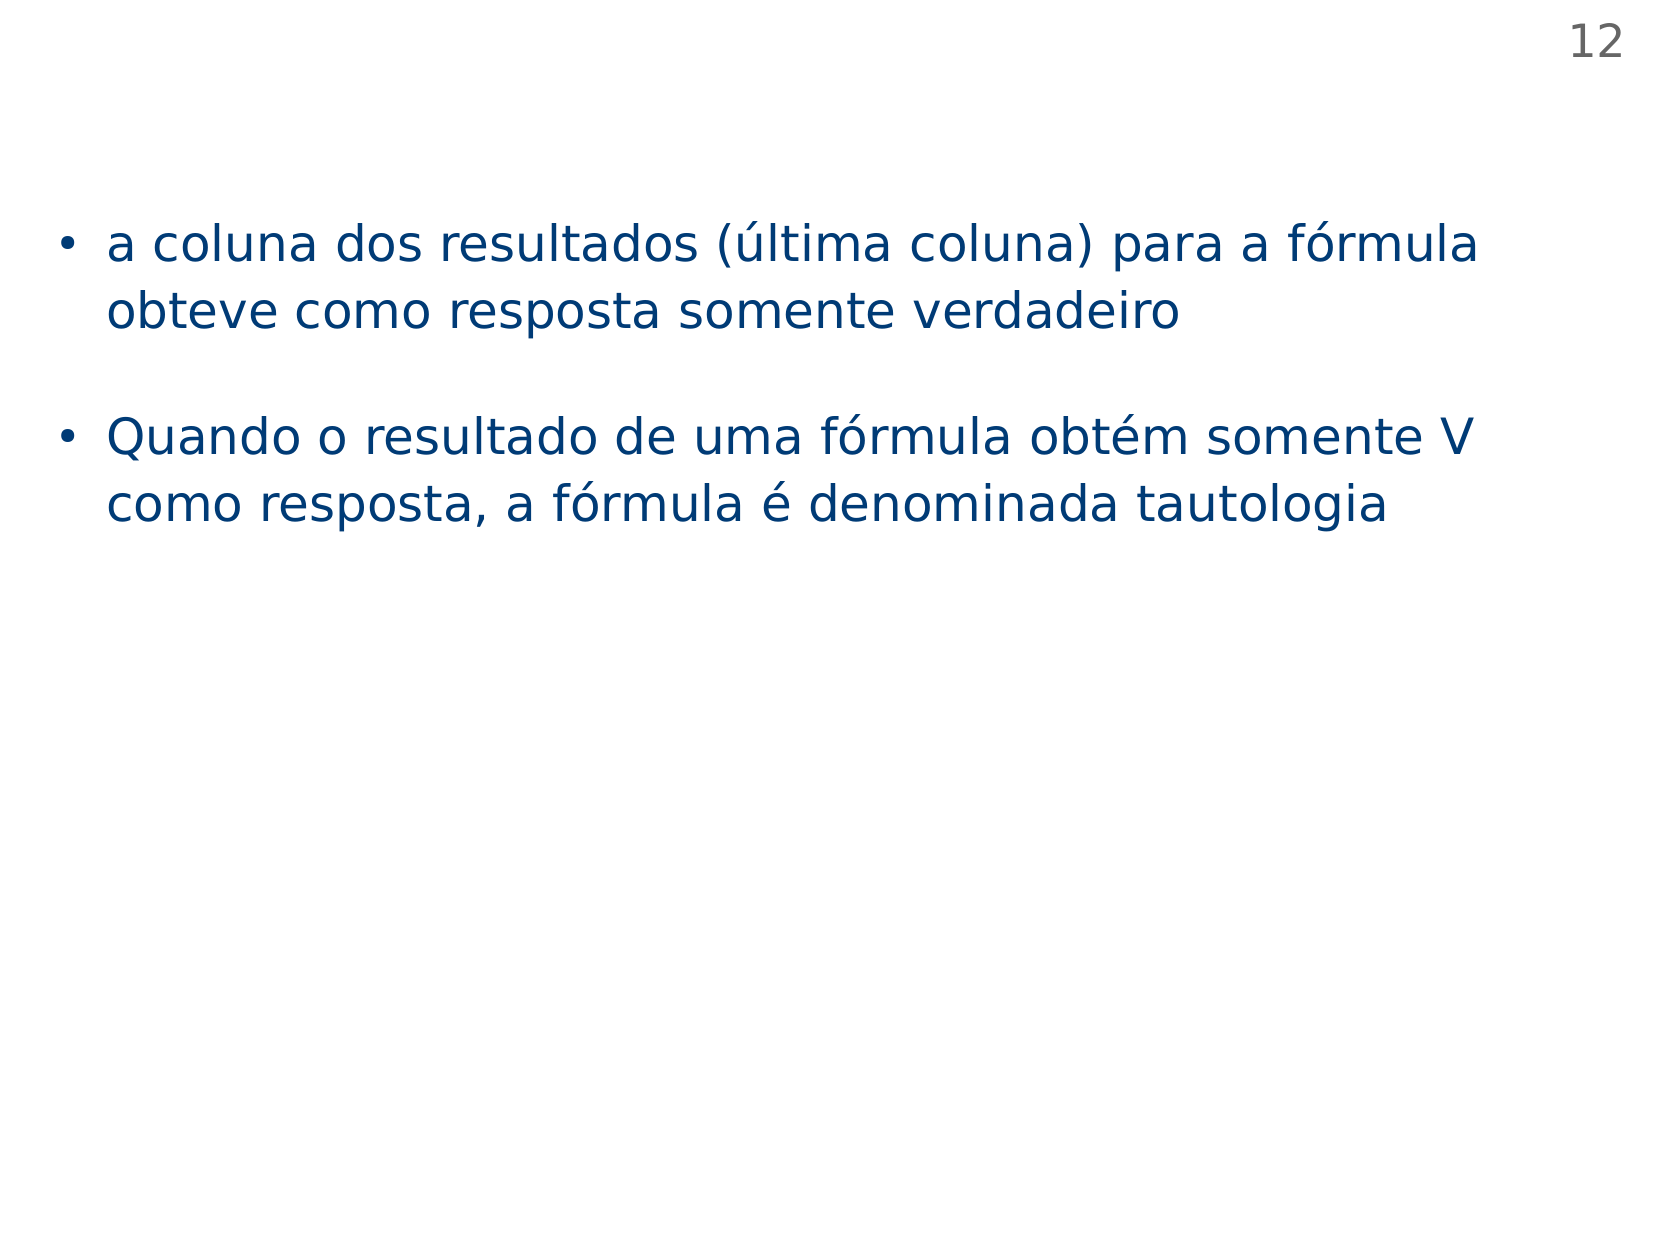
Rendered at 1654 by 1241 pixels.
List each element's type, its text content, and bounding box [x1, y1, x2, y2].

list a coluna dos resultados (última coluna) para a fórmula obteve como resposta somente verdadeiro Quando o resultado de uma fórmula obtém somente V como resposta, a fórmula é denominada tautologia [59, 206, 1625, 1211]
